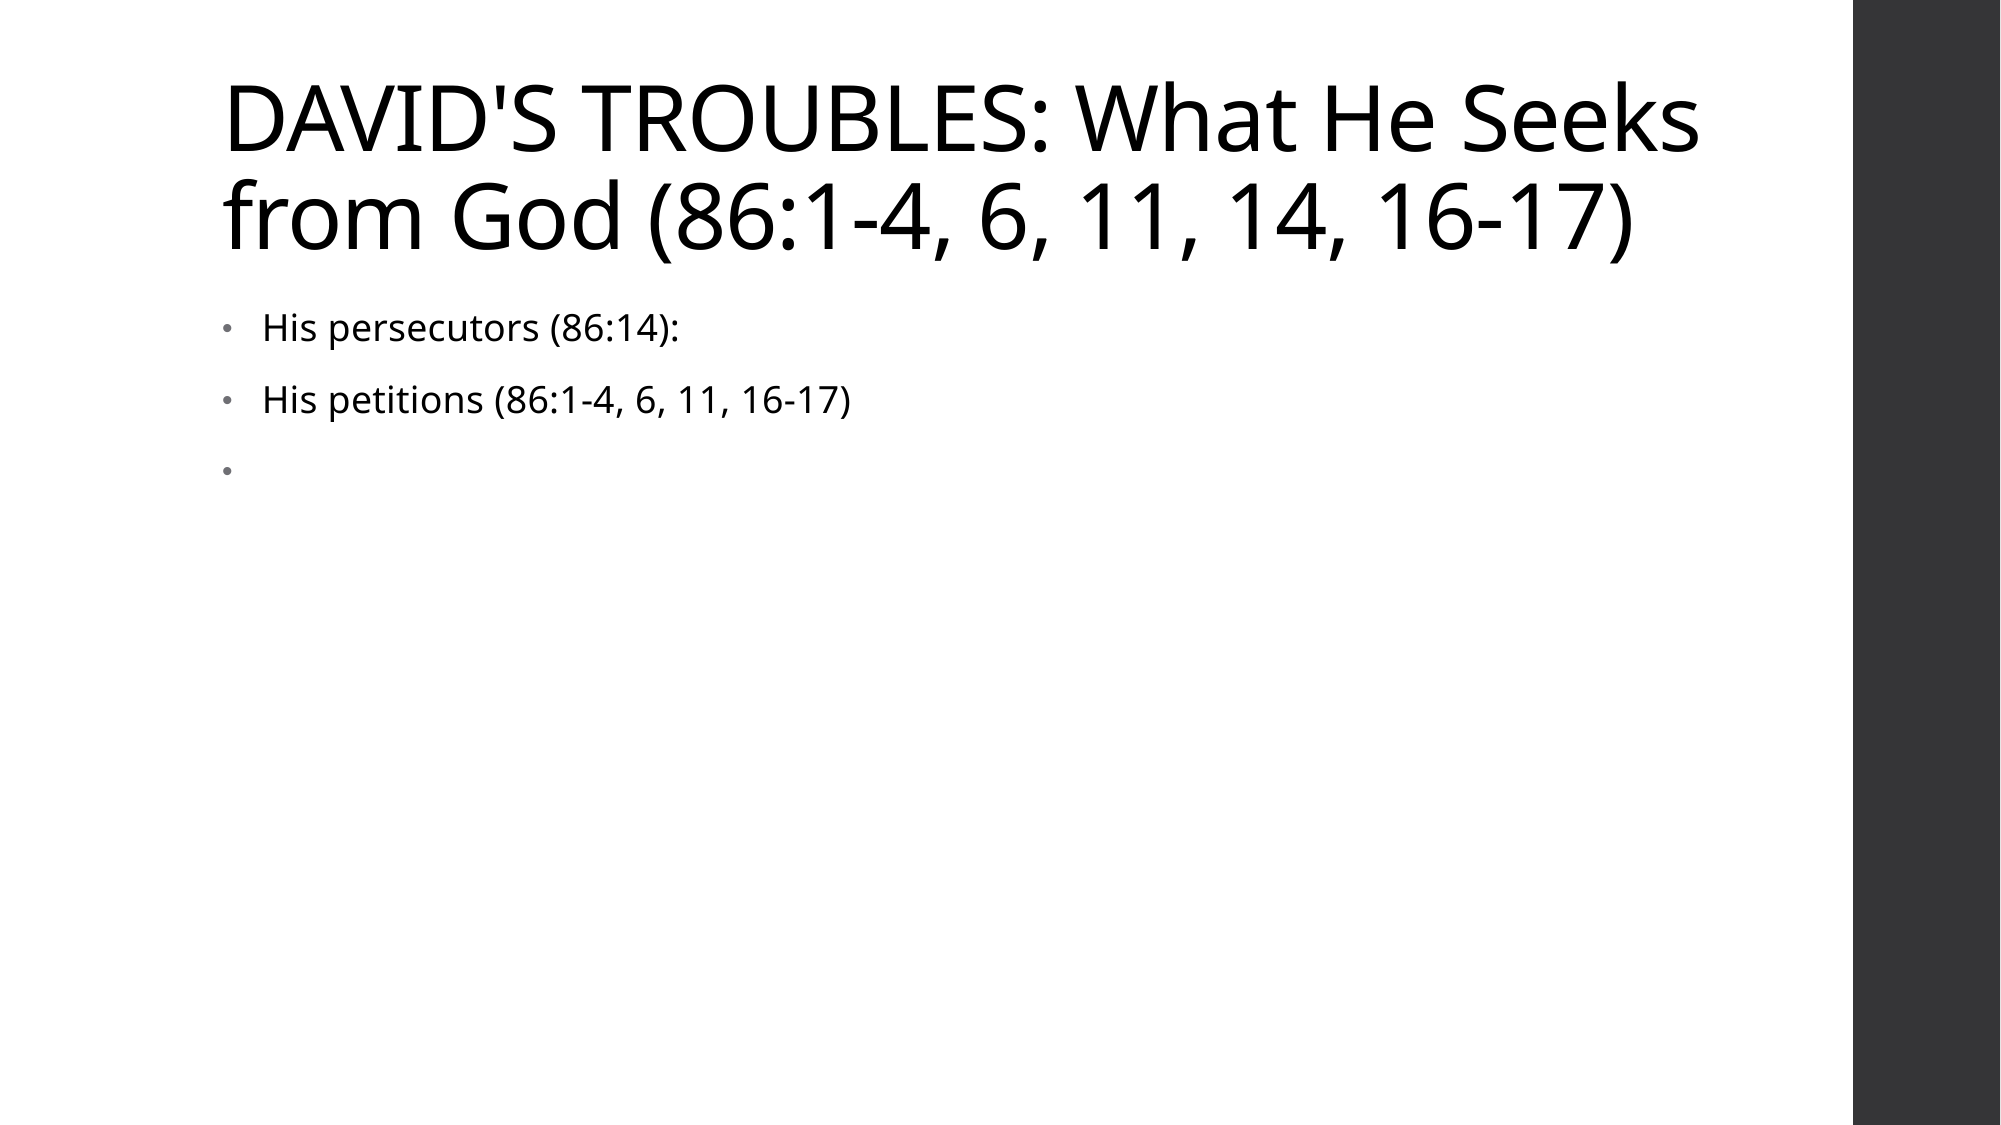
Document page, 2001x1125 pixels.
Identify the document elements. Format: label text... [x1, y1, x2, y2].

title DAVID'S TROUBLES: What He Seeks from God (86:1-4, 6, 11, 14, 16-17) [206, 60, 1797, 278]
list His persecutors (86:14): His petitions (86:1-4, 6, 11, 16-17) [206, 299, 1617, 1014]
